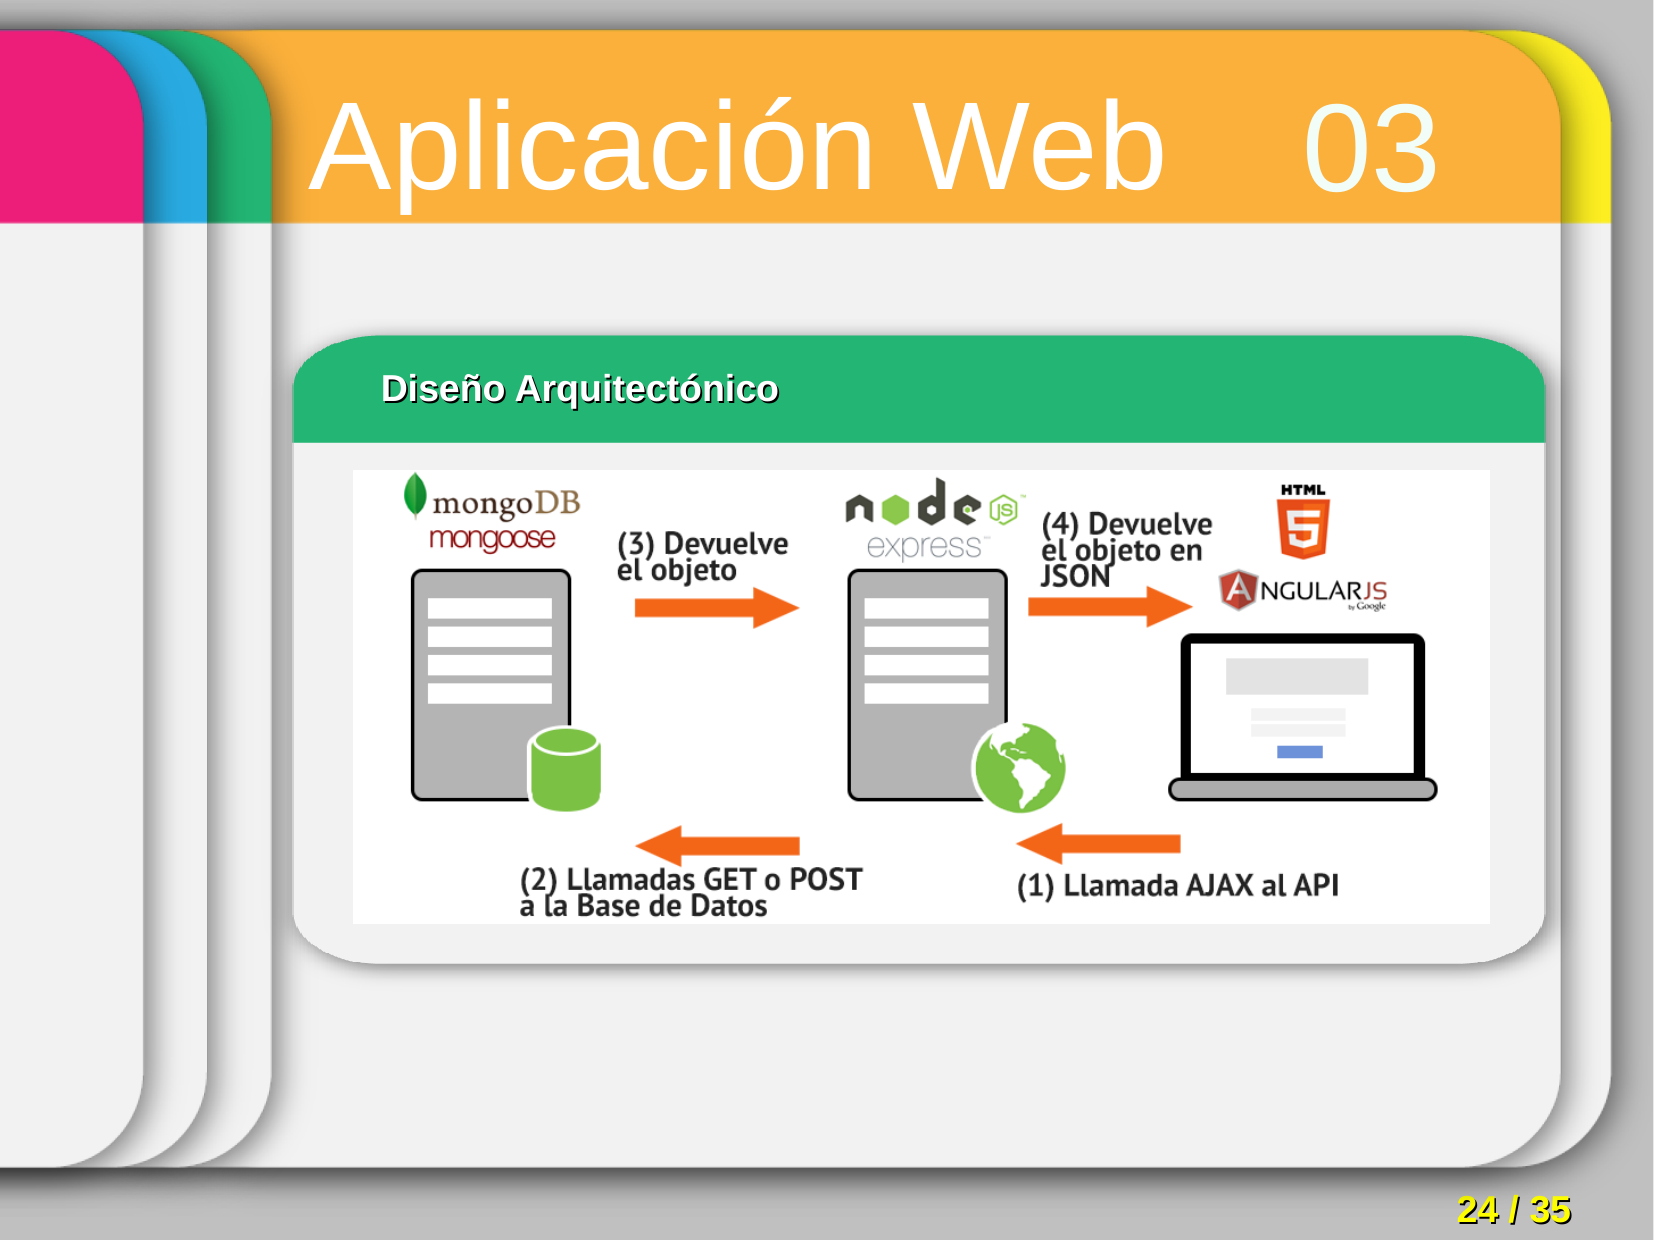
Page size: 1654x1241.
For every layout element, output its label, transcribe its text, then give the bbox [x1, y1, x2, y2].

title Aplicación Web [177, 59, 1300, 235]
text_box Diseño Arquitectónico [366, 360, 851, 419]
text_box [259, 318, 1642, 1004]
text_box 03 [1287, 58, 1463, 225]
picture [0, 0, 1654, 1241]
